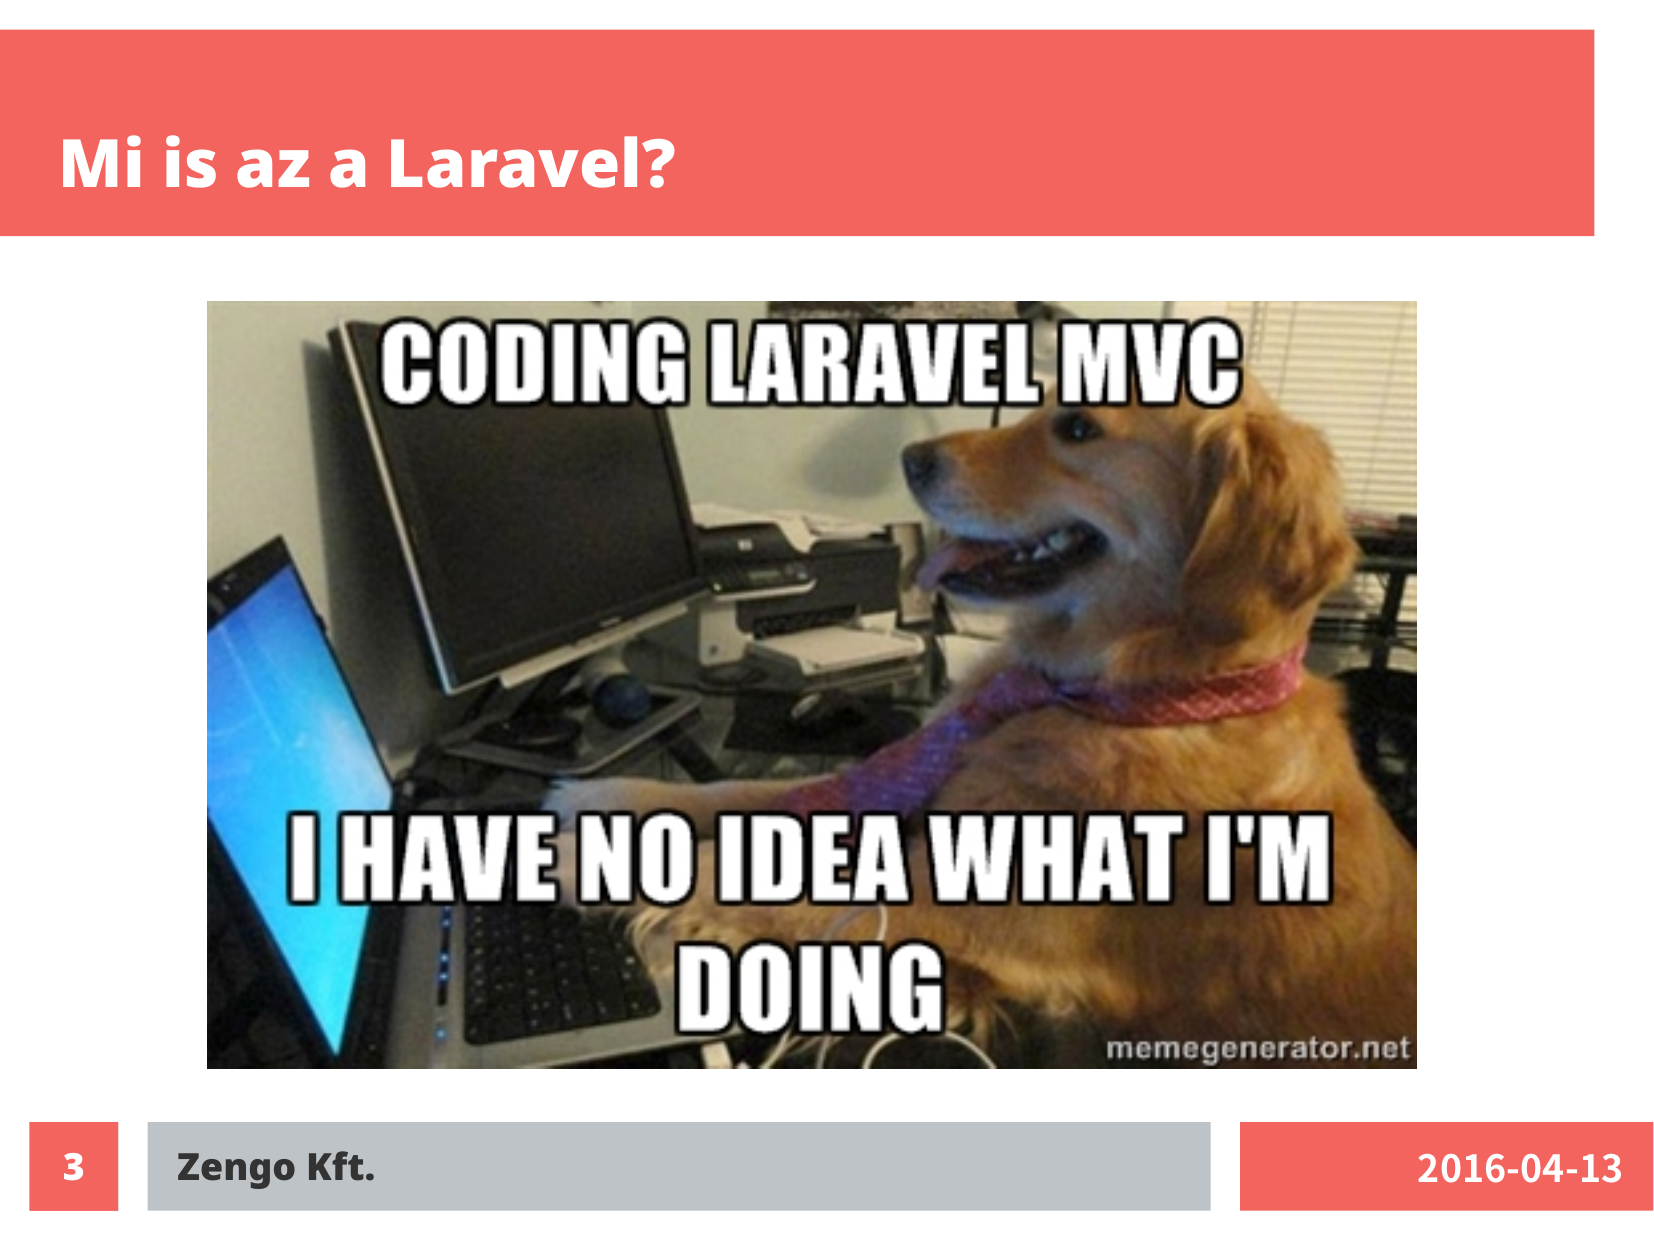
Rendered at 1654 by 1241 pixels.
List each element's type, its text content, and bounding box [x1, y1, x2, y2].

title Mi is az a Laravel? [59, 59, 1595, 207]
picture [207, 301, 1417, 1069]
